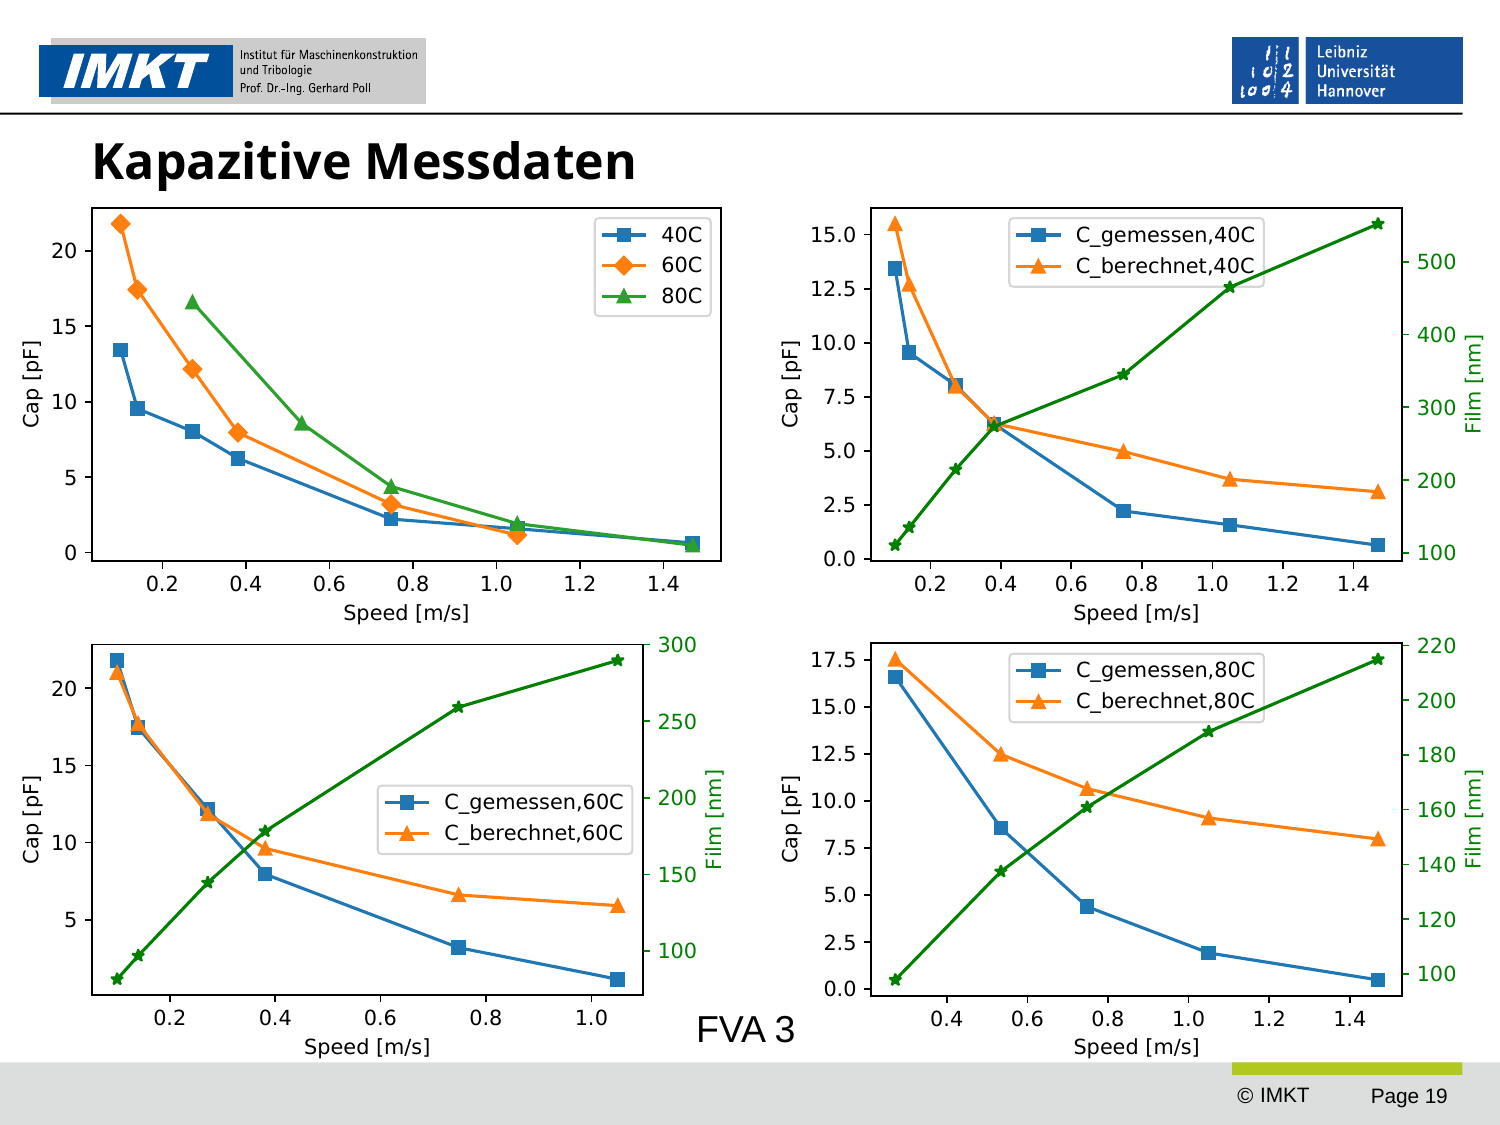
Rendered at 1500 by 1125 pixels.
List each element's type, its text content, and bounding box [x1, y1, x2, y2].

picture [1232, 37, 1463, 104]
text_box FVA 3 [681, 1001, 811, 1059]
picture [22, 636, 726, 1059]
picture [22, 200, 729, 625]
picture [781, 636, 1486, 1060]
title Kapazitive Messdaten [76, 122, 1427, 180]
picture [781, 200, 1486, 625]
